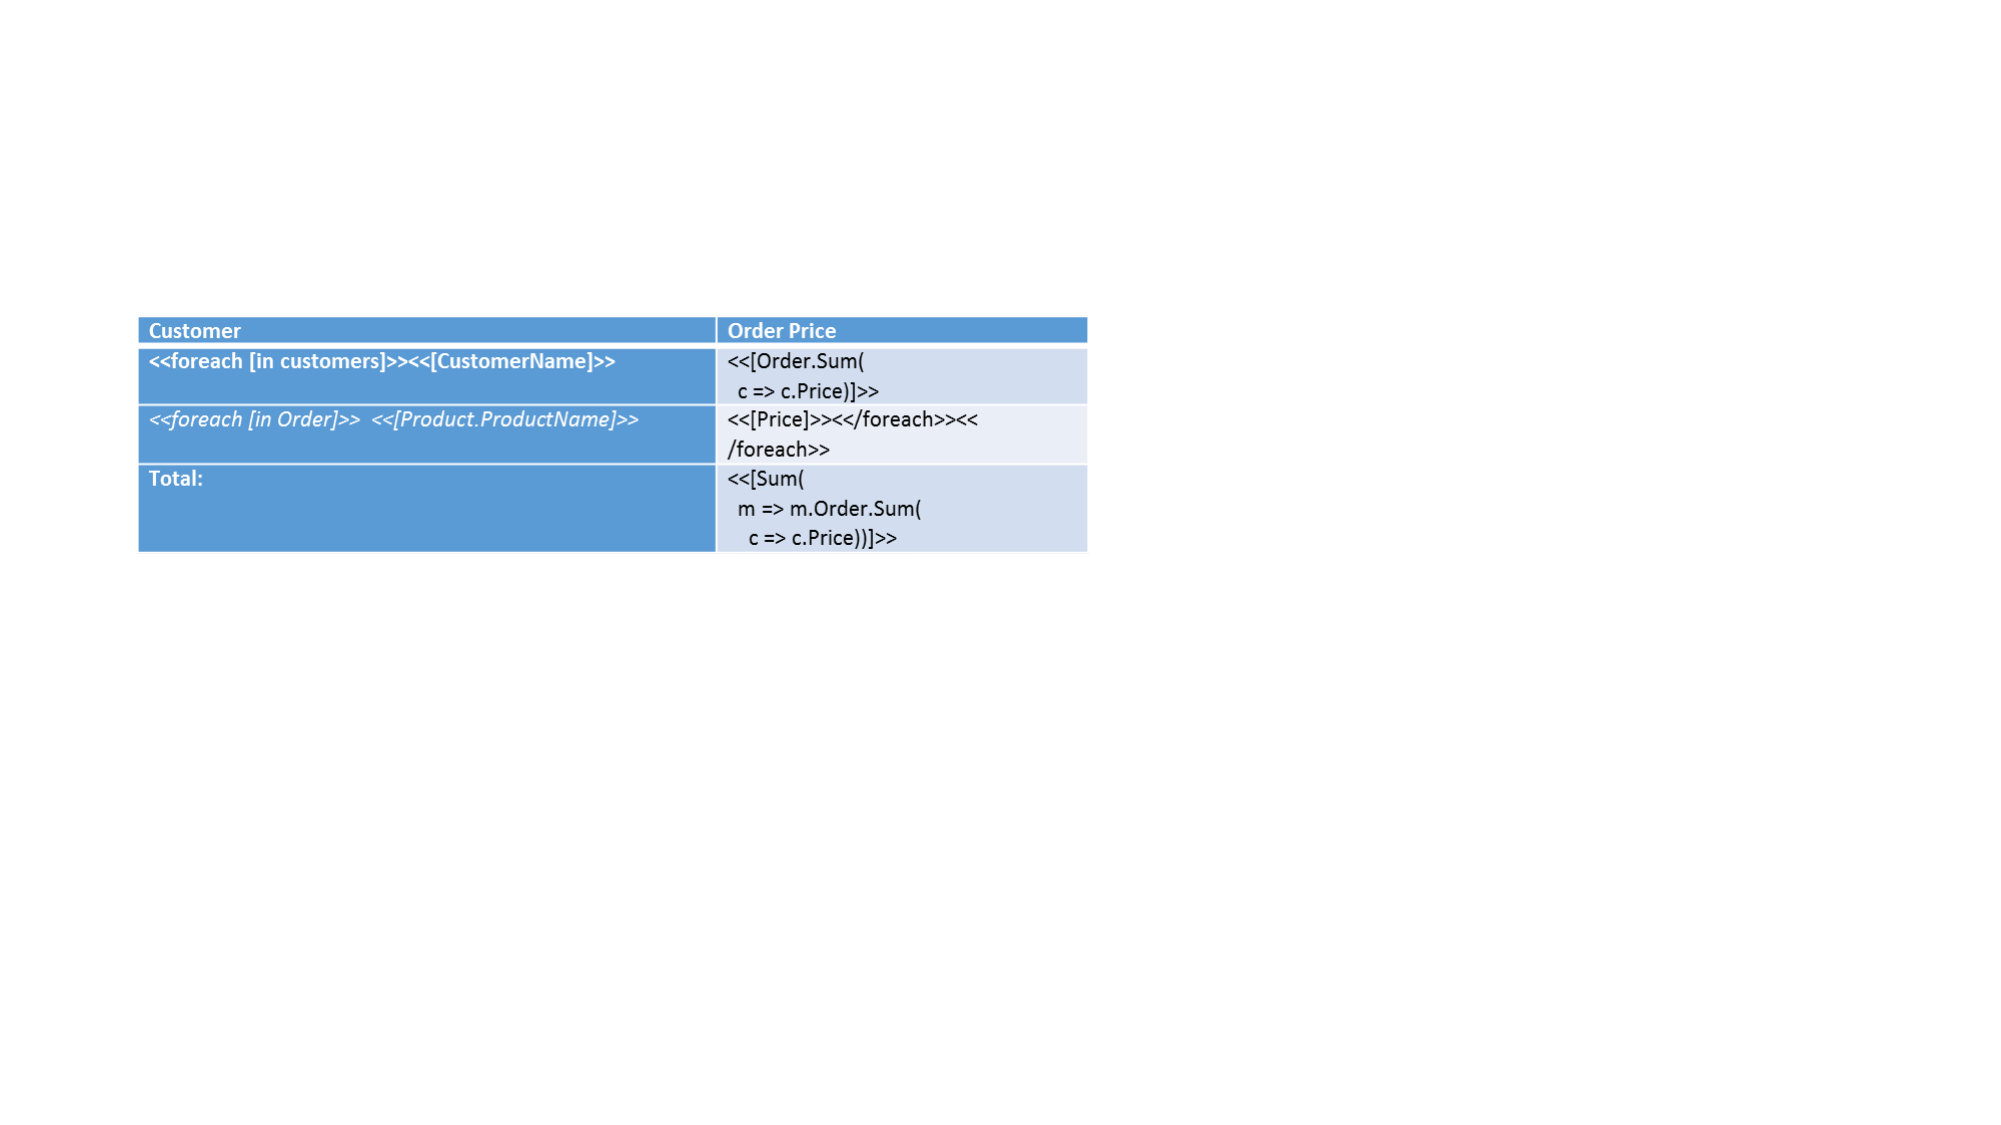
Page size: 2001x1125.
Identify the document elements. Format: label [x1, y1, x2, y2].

picture [137, 309, 1089, 566]
